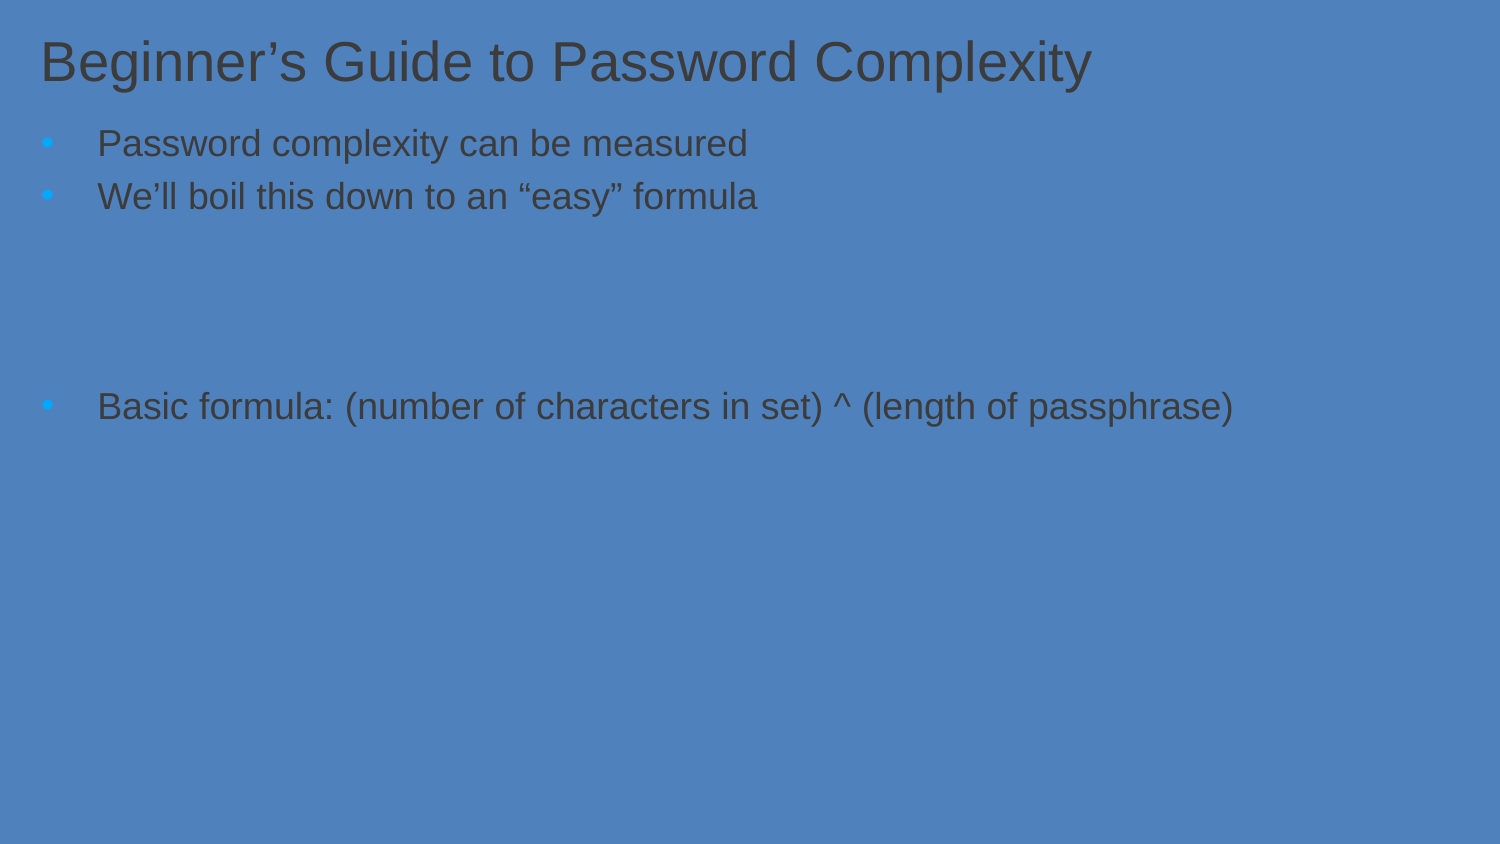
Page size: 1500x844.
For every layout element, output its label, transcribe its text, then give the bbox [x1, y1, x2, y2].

title Beginner’s Guide to Password Complexity [33, 21, 1500, 97]
list Password complexity can be measured We’ll boil this down to an “easy” formula Basic formula: (number of characters in set) ^ (length of passphrase) [33, 111, 1474, 247]
